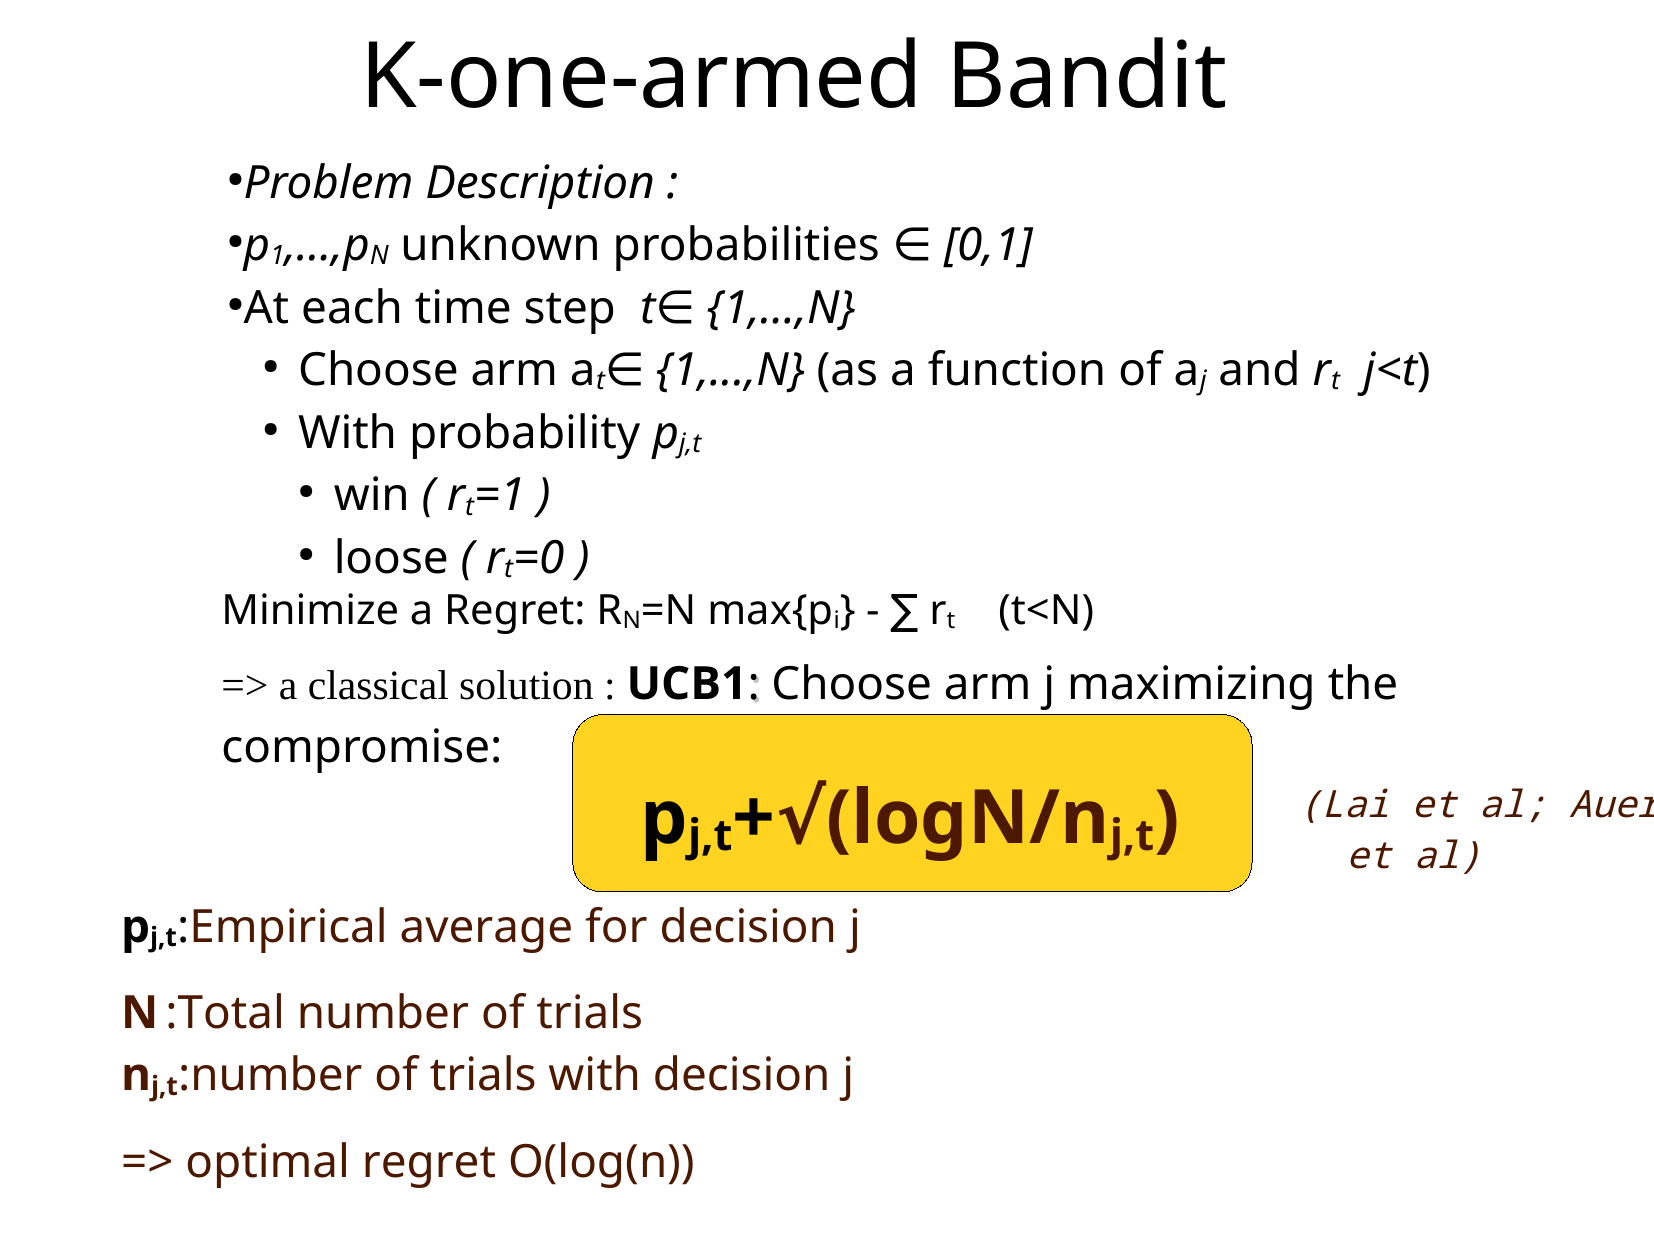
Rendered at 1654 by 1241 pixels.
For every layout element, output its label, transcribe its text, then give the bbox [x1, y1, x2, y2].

text_box Problem Description : p1,...,pN unknown probabilities ∈ [0,1] At each time step t∈ {1,...,N} Choose arm at∈ {1,...,N} (as a function of aj and rt j<t) With probability pj,t win ( rt=1 ) loose ( rt=0 ) [212, 141, 1453, 572]
text_box Minimize a Regret: RN=N max{pi} - ∑ rt (t<N) [206, 572, 1536, 652]
text_box [572, 714, 1253, 892]
text_box (Lai et al; Auer et al) [1365, 777, 1654, 846]
text_box => a classical solution : UCB1: Choose arm j maximizing the compromise: [206, 643, 1565, 770]
title K-one-armed Bandit [141, 0, 1447, 148]
text_box pj,t+√(logN/nj,t) [625, 755, 1365, 885]
text_box pj,t:Empirical average for decision j N :Total number of trials nj,t:number of trials with decision j => optimal regret O(log(n)) [106, 885, 886, 1213]
